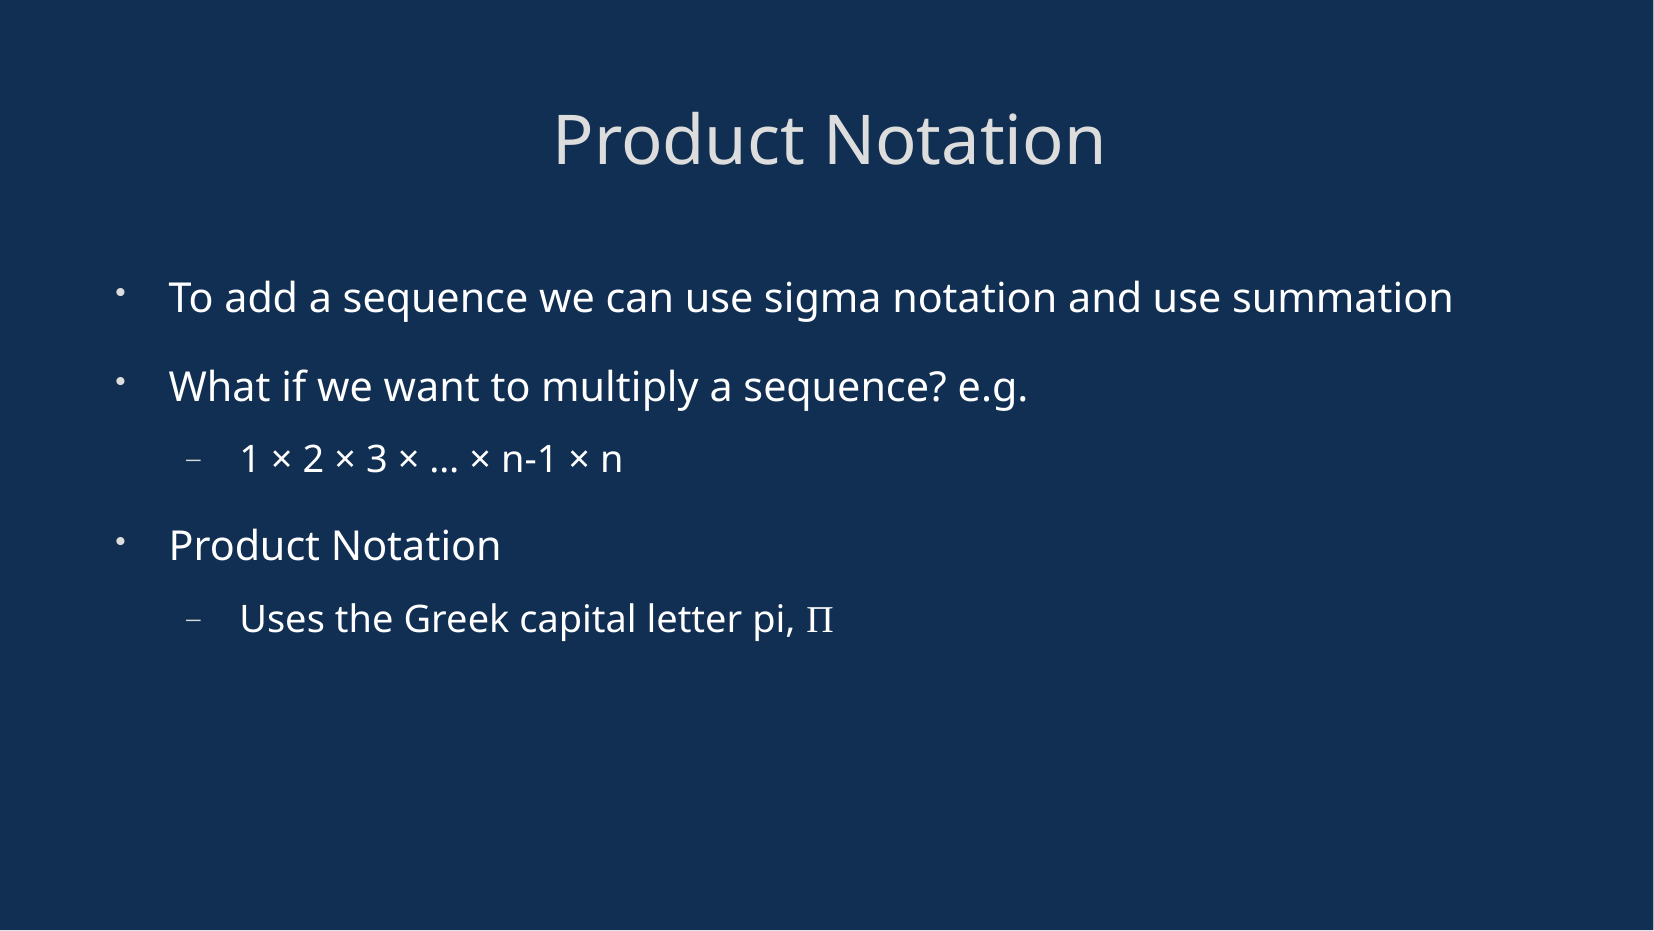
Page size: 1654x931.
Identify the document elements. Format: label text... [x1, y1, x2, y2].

title Product Notation [97, 56, 1563, 220]
list To add a sequence we can use sigma notation and use summation What if we want to multiply a sequence? e.g. 1 × 2 × 3 × … × n-1 × n Product Notation Uses the Greek capital letter pi, Π [97, 268, 1563, 806]
